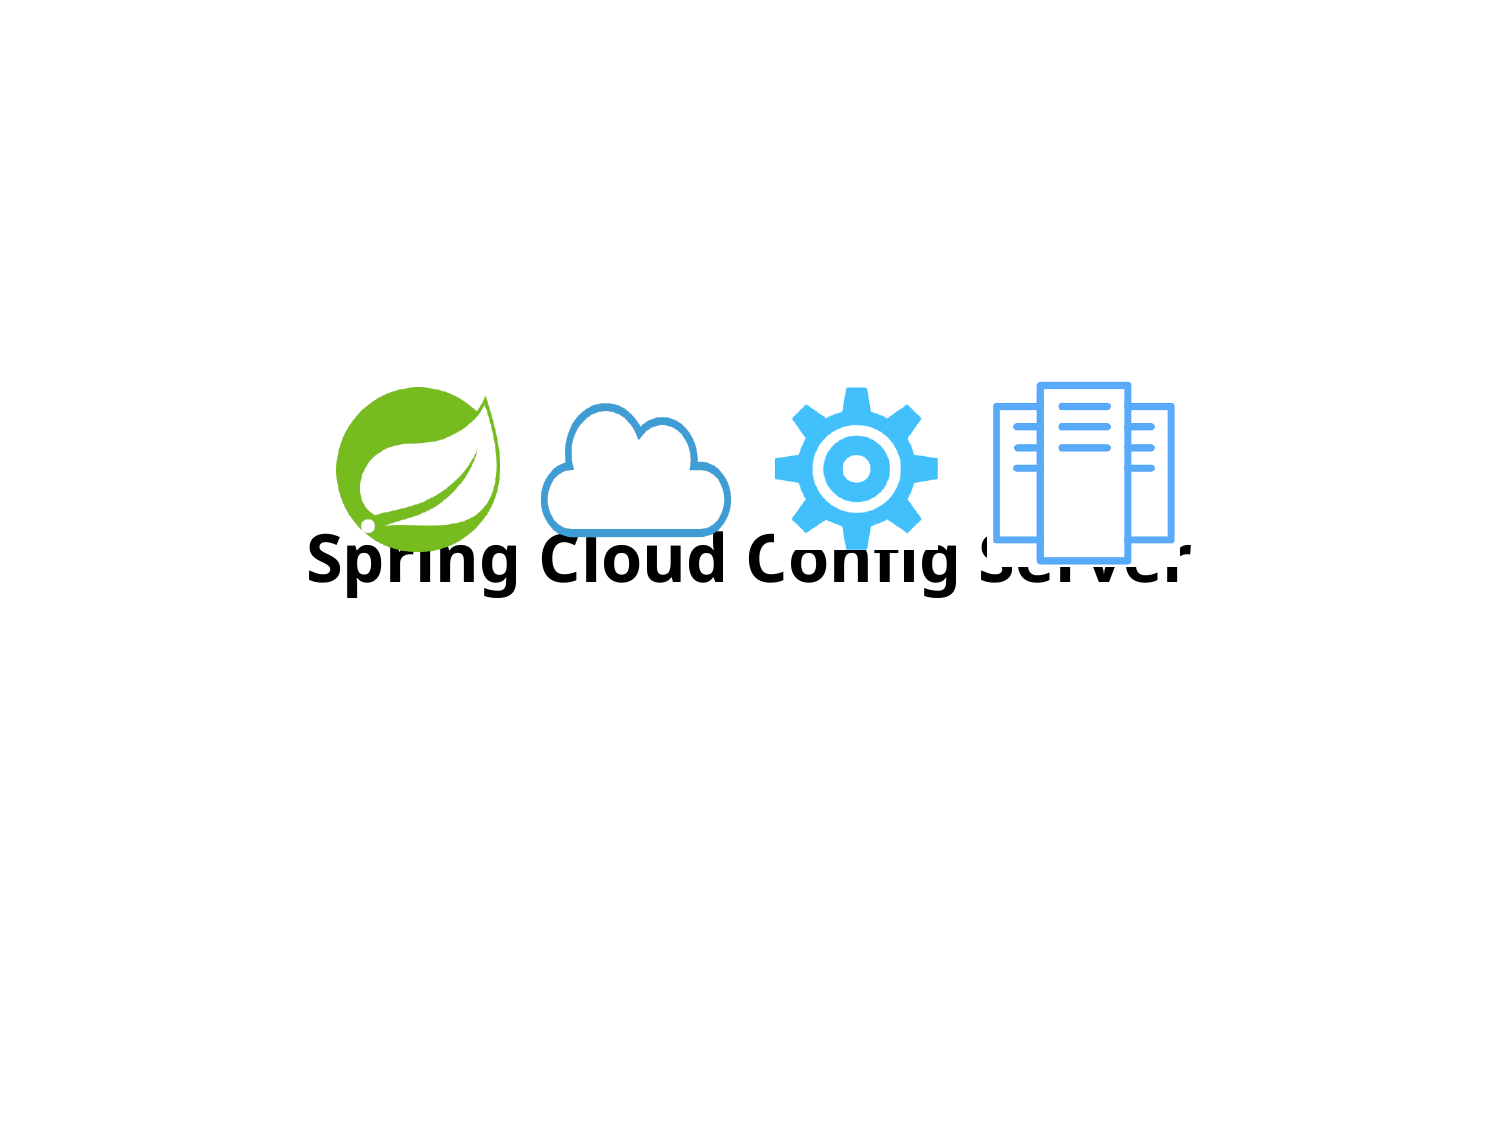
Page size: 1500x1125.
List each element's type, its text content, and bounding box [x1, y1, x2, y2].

picture [336, 387, 500, 552]
picture [534, 387, 738, 552]
picture [987, 374, 1180, 567]
picture [774, 387, 938, 550]
title Spring Cloud Config Server [75, 508, 1425, 696]
